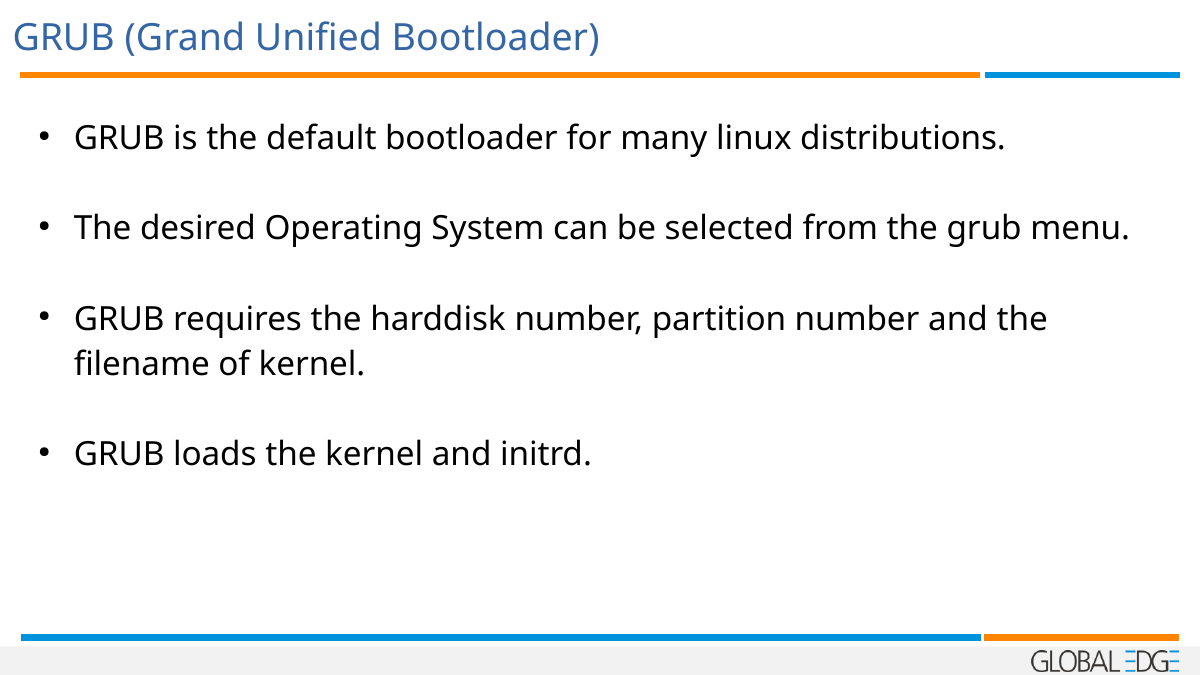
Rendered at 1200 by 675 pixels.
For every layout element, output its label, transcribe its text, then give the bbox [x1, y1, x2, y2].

title GRUB (Grand Unified Bootloader) [12, 9, 1088, 63]
text_box GRUB is the default bootloader for many linux distributions. The desired Operating System can be selected from the grub menu. GRUB requires the harddisk number, partition number and the filename of kernel. GRUB loads the kernel and initrd. [23, 106, 1170, 472]
picture [1031, 650, 1179, 672]
